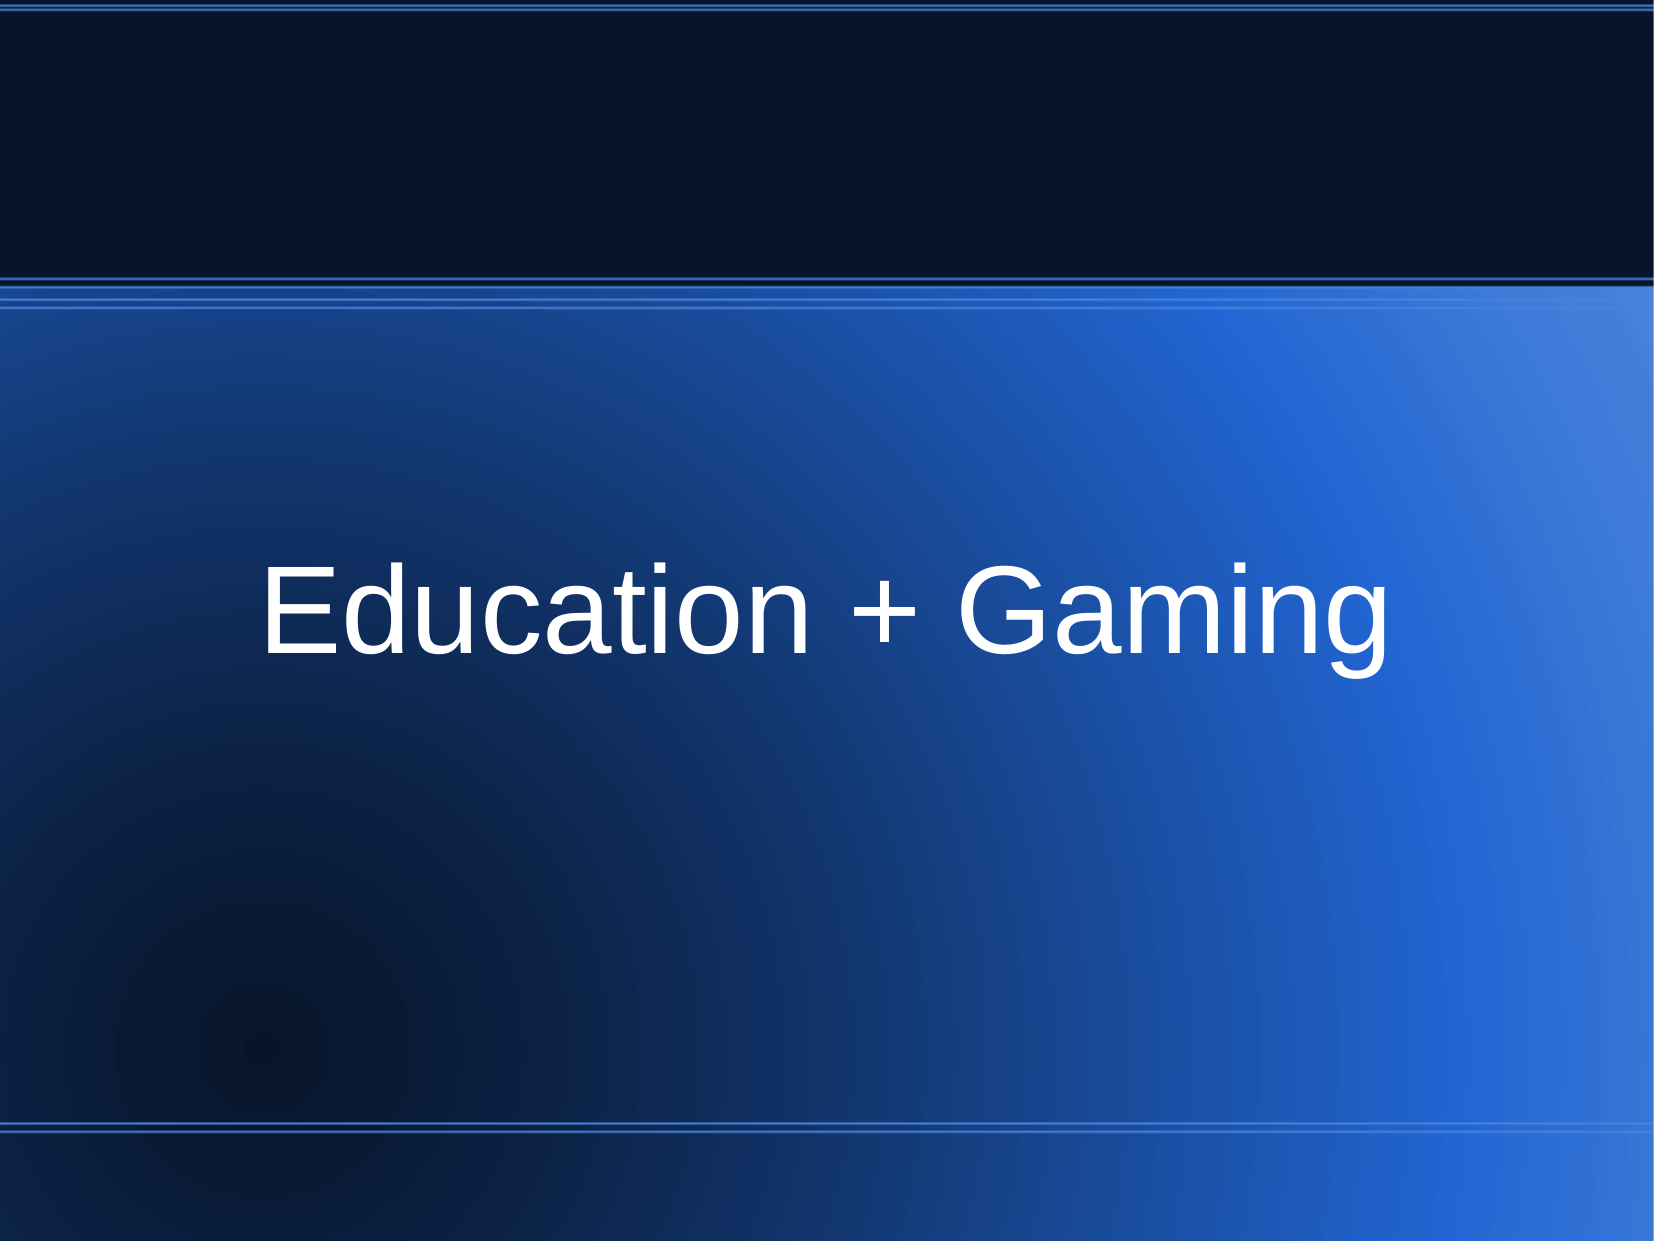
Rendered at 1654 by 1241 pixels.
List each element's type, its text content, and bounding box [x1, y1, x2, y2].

picture [0, 0, 1654, 1241]
subtitle Education + Gaming [82, 49, 1571, 1174]
